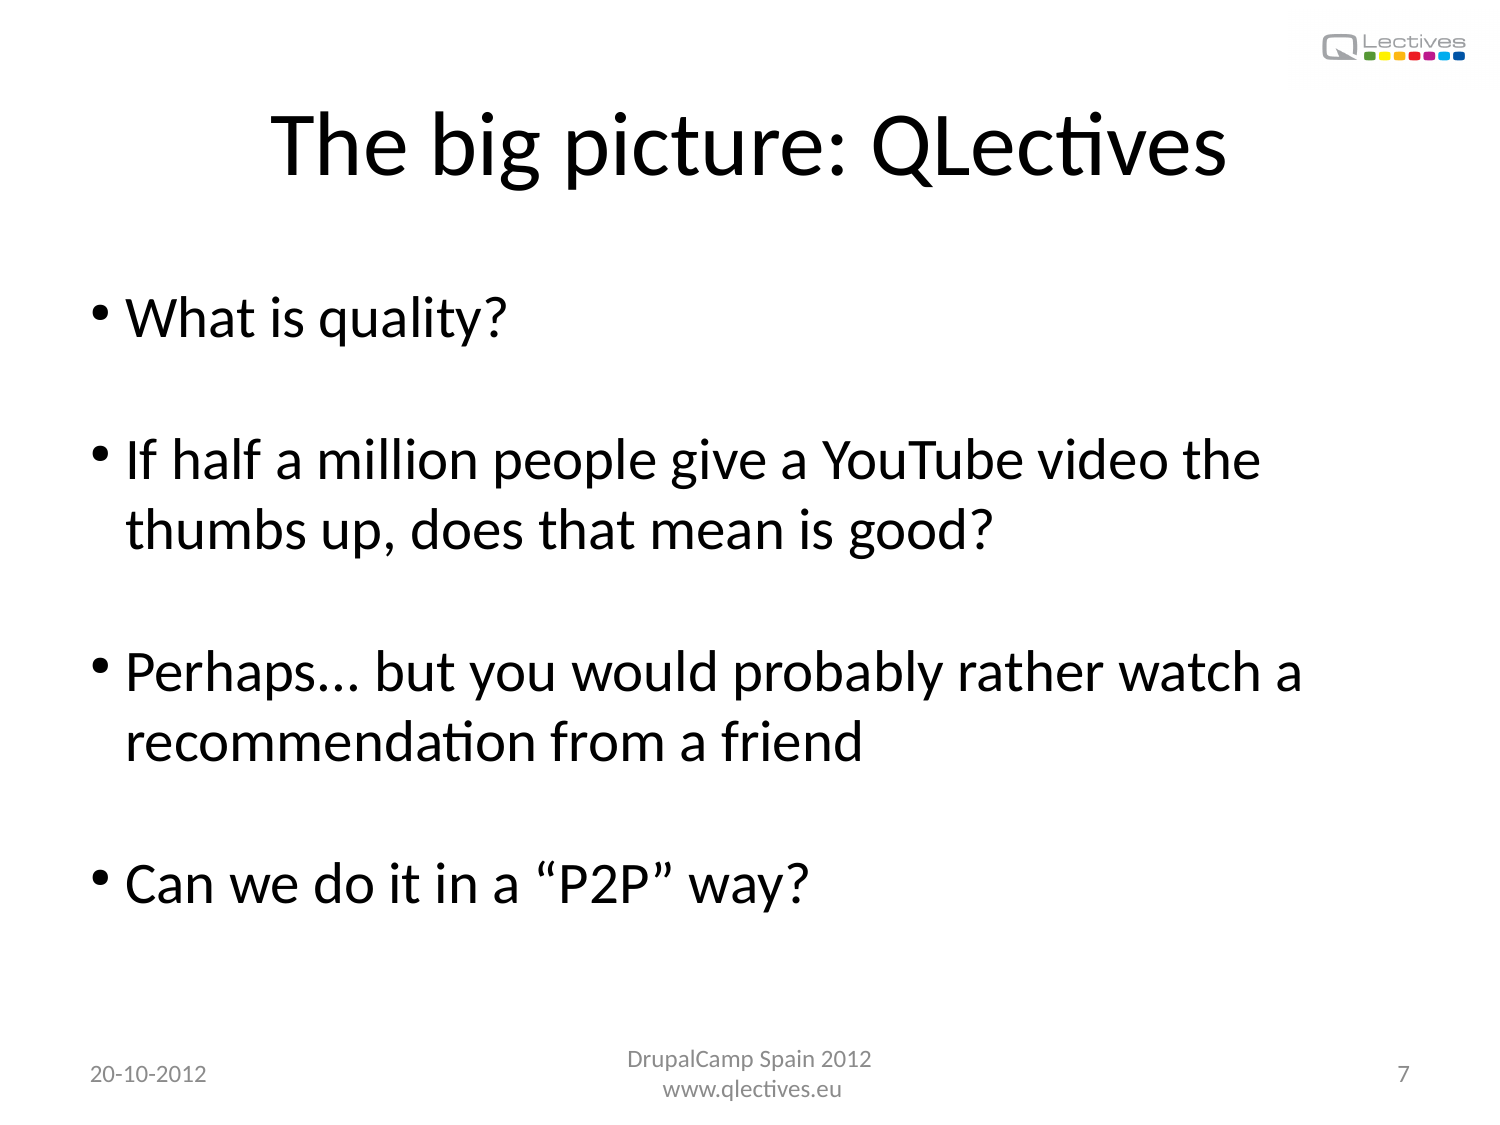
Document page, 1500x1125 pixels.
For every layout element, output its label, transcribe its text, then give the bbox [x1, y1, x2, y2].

text_box What is quality? If half a million people give a YouTube video the thumbs up, does that mean is good? Perhaps... but you would probably rather watch a recommendation from a friend Can we do it in a “P2P” way? [75, 200, 1425, 887]
text_box <number> [1074, 1042, 1425, 1103]
text_box DrupalCamp Spain 2012 www.qlectives.eu [512, 1042, 988, 1103]
text_box 20-10-2012 [74, 1042, 425, 1103]
text_box The big picture: QLectives [75, 45, 1425, 200]
picture [1288, 9, 1500, 90]
